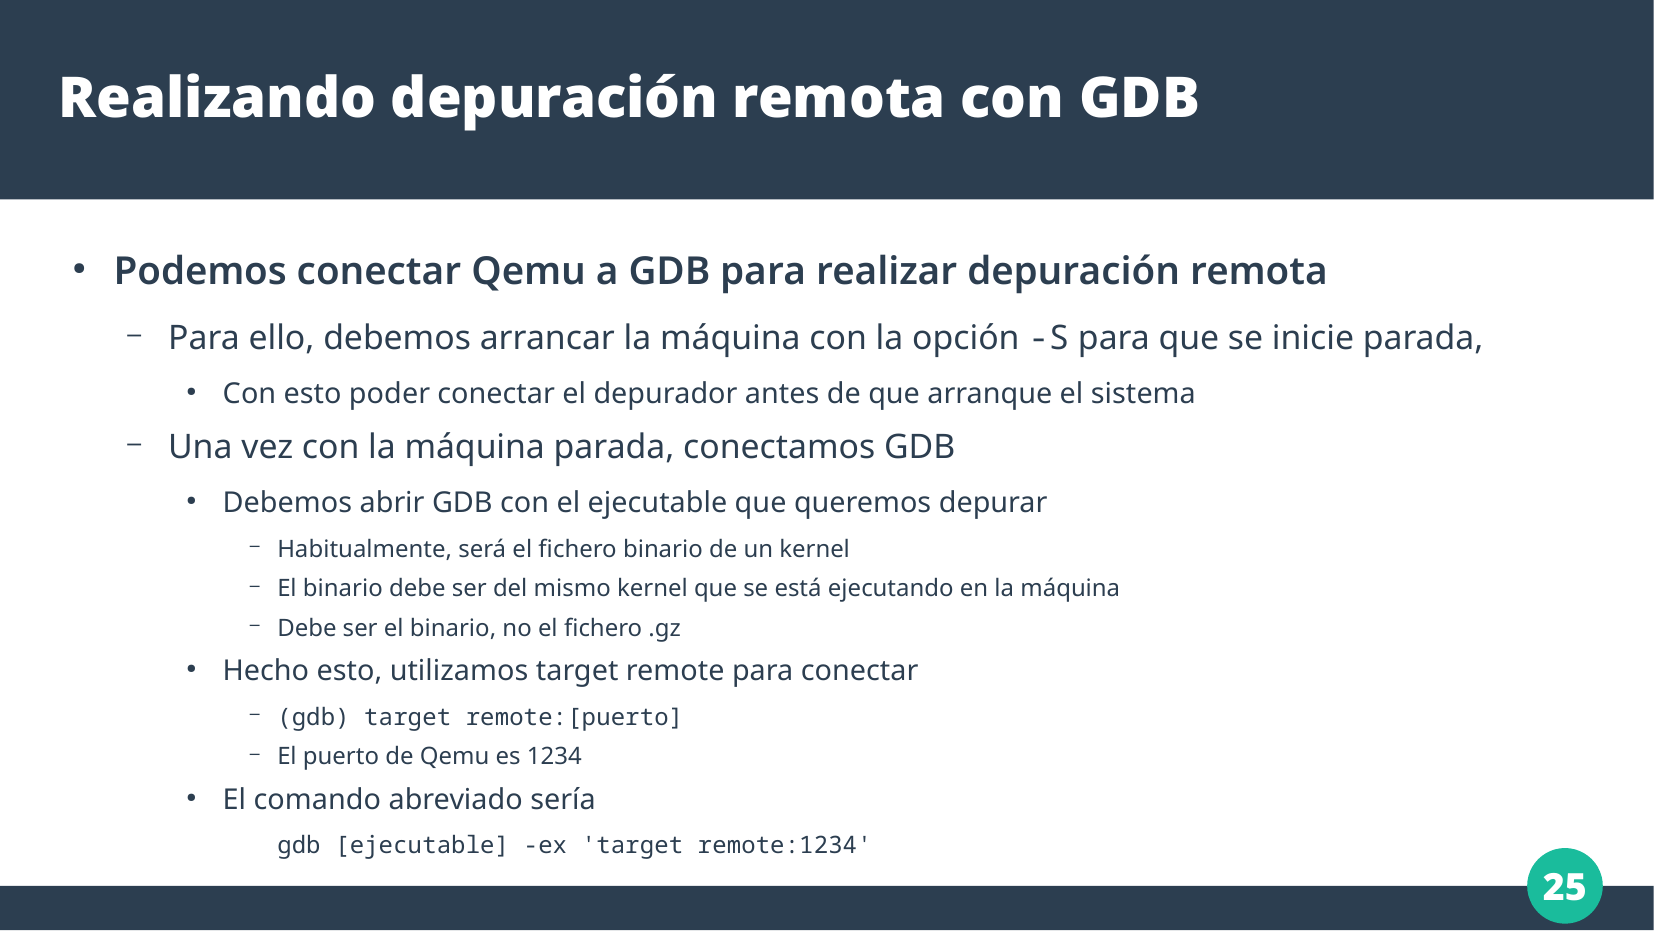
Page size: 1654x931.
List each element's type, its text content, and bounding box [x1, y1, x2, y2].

title Realizando depuración remota con GDB [59, 37, 1595, 155]
list Podemos conectar Qemu a GDB para realizar depuración remota Para ello, debemos arrancar la máquina con la opción -S para que se inicie parada, Con esto poder conectar el depurador antes de que arranque el sistema Una vez con la máquina parada, conectamos GDB Debemos abrir GDB con el ejecutable que queremos depurar Habitualmente, será el fichero binario de un kernel El binario debe ser del mismo kernel que se está ejecutando en la máquina Debe ser el binario, no el fichero .gz Hecho esto, utilizamos target remote para conectar (gdb) target remote:[puerto] El puerto de Qemu es 1234 El comando abreviado sería gdb [ejecutable] -ex 'target remote:1234' [59, 243, 1595, 864]
